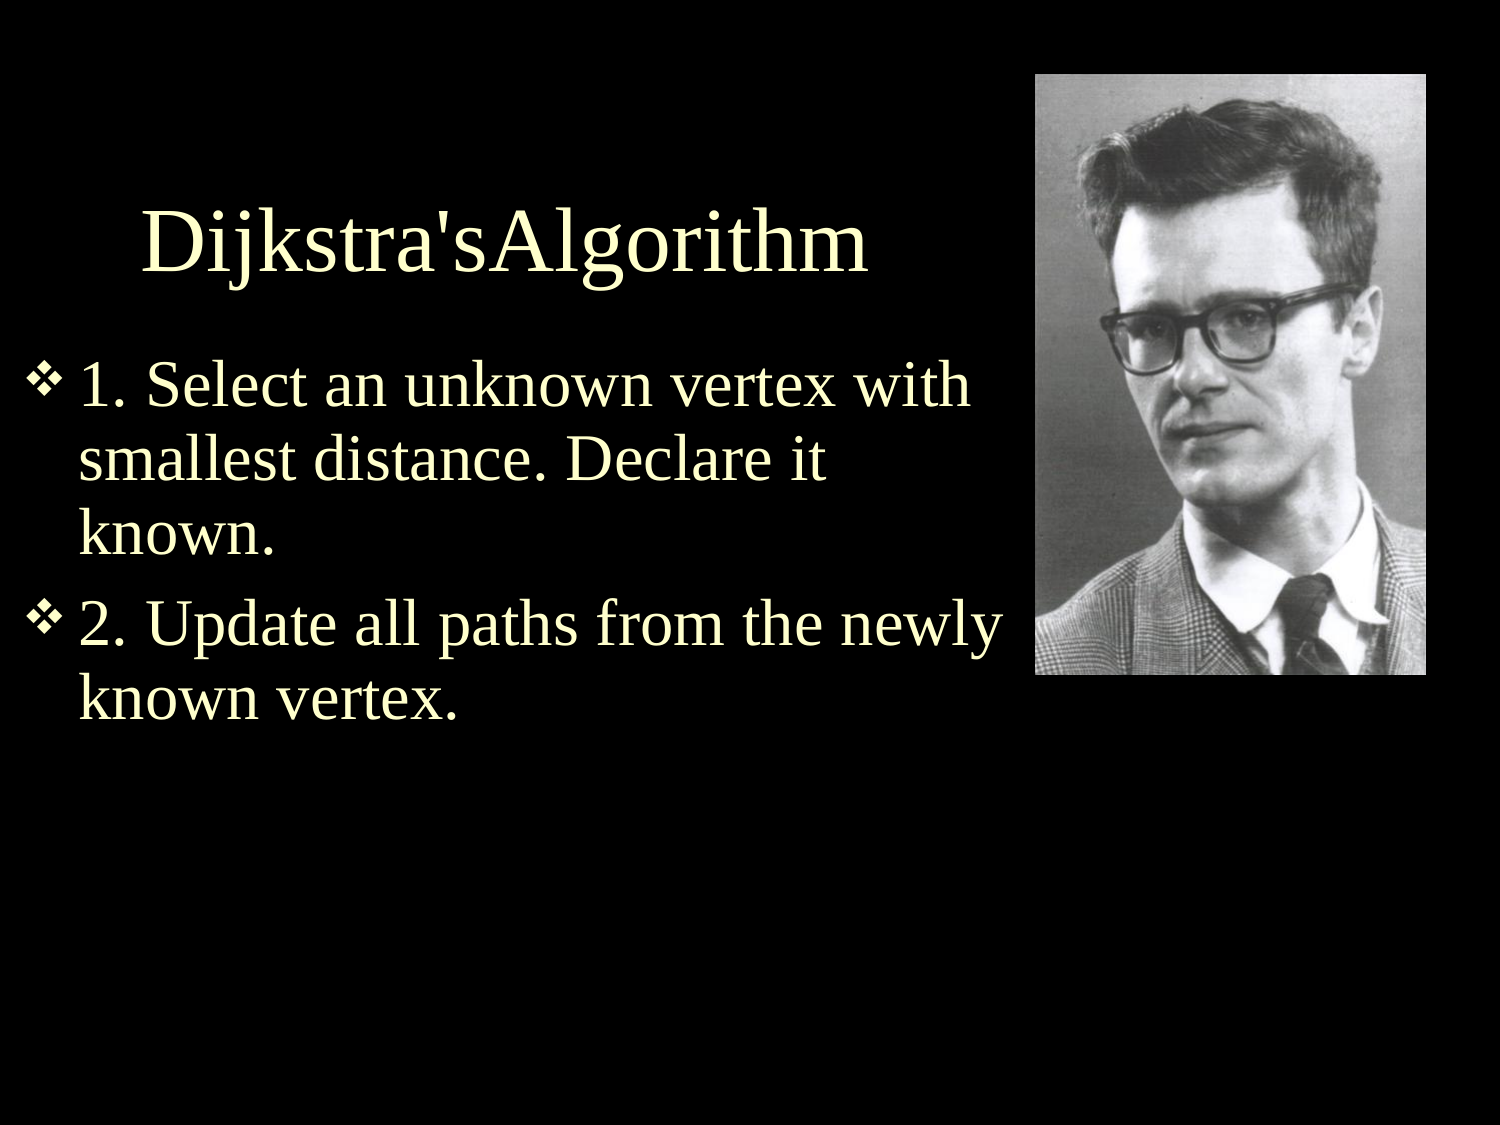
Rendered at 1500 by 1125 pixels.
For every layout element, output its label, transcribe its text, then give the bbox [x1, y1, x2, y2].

title Dijkstra'sAlgorithm [22, 145, 1013, 336]
list 1. Select an unknown vertex with smallest distance. Declare it known. 2. Update all paths from the newly known vertex. [22, 347, 1013, 1000]
picture [1035, 74, 1426, 676]
